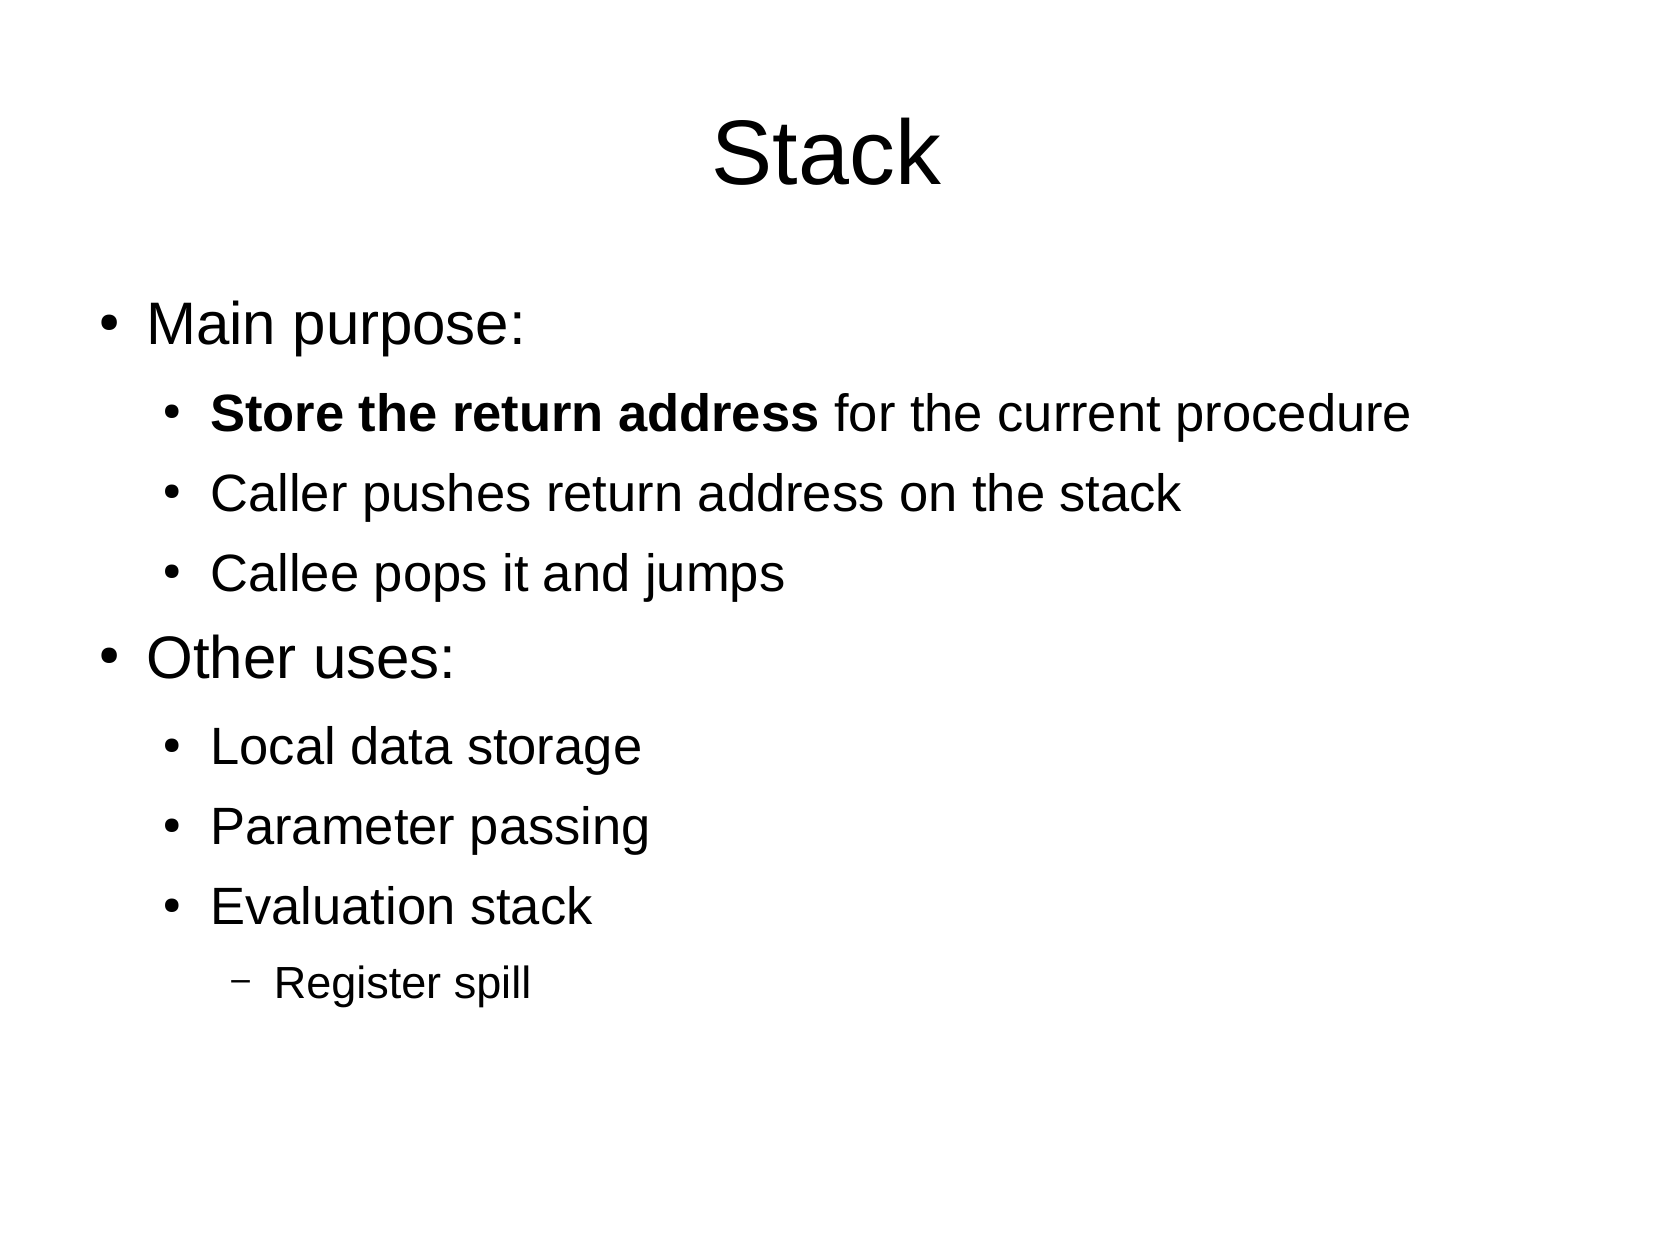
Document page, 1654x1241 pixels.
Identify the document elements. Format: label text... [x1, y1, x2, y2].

title Stack [82, 49, 1571, 257]
list Main purpose: Store the return address for the current procedure Caller pushes return address on the stack Callee pops it and jumps Other uses: Local data storage Parameter passing Evaluation stack Register spill [82, 290, 1571, 1010]
